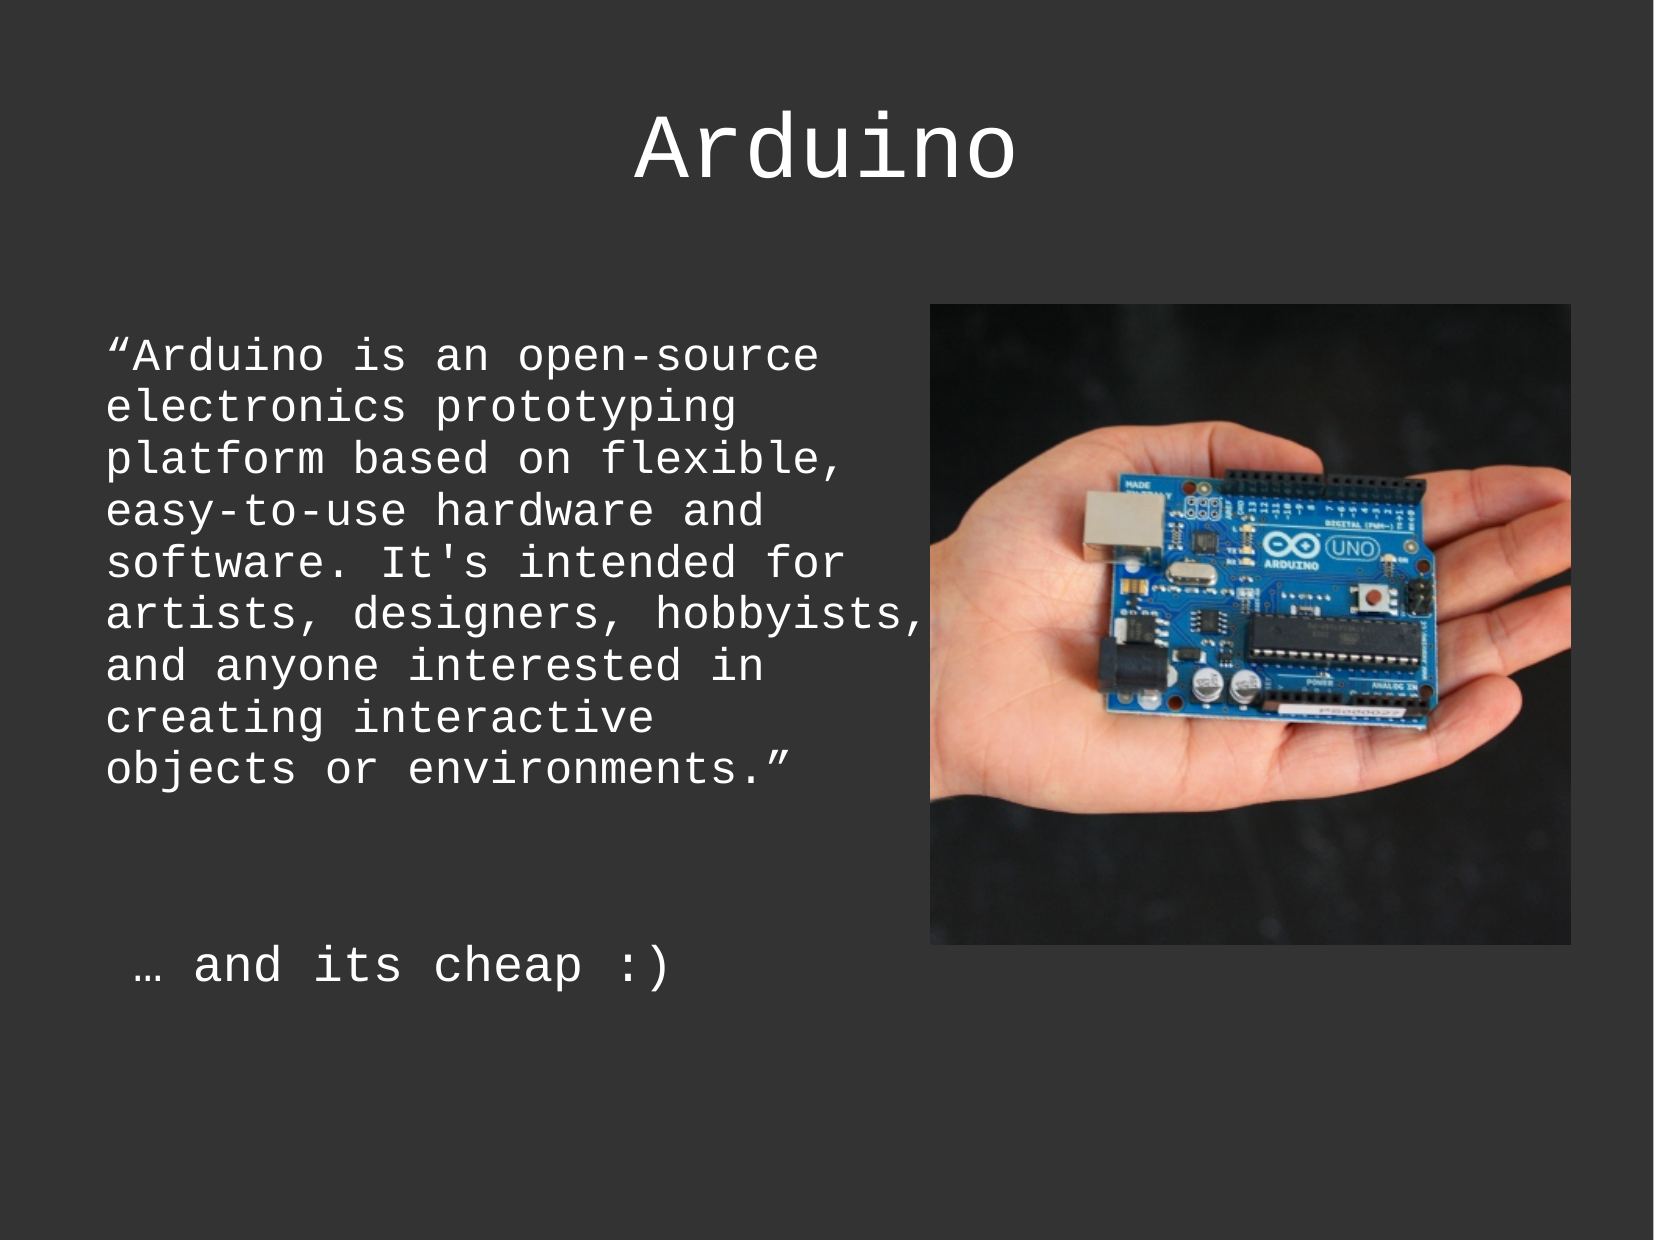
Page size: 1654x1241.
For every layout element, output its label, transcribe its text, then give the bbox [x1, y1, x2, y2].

text_box … and its cheap :) [118, 932, 688, 1004]
title Arduino [82, 56, 1571, 250]
picture [930, 304, 1571, 945]
text_box “Arduino is an open-source electronics prototyping platform based on flexible, easy-to-use hardware and software. It's intended for artists, designers, hobbyists, and anyone interested in creating interactive objects or environments.” [90, 324, 945, 806]
